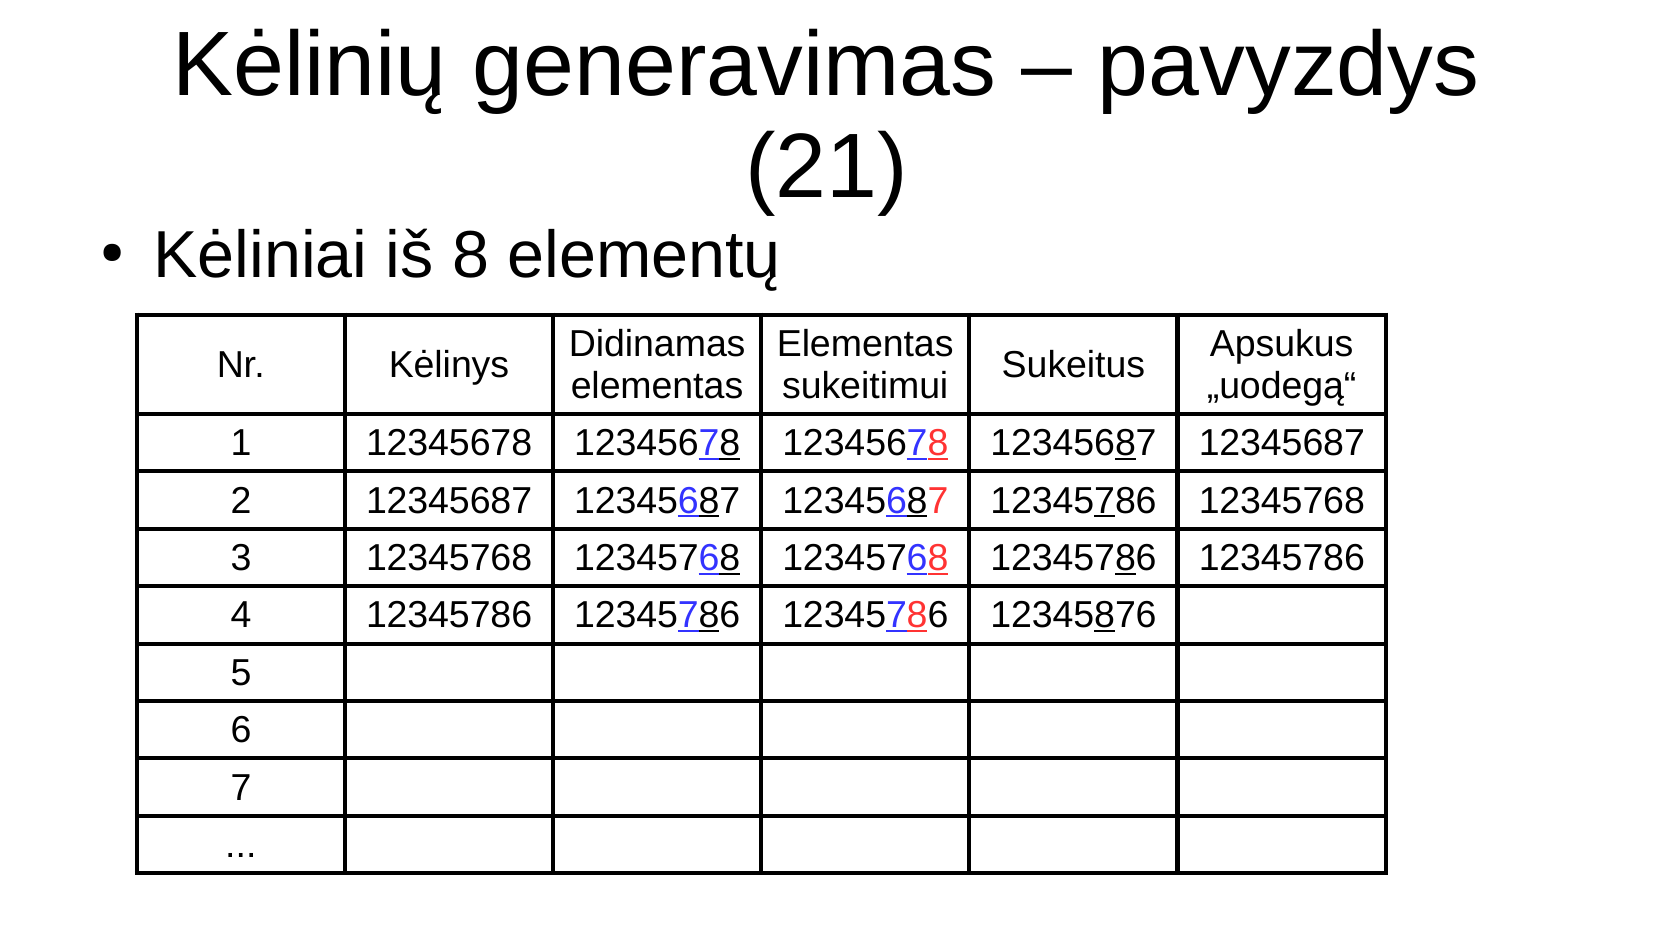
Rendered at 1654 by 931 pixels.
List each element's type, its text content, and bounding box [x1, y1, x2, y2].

list Kėliniai iš 8 elementų [82, 217, 1571, 757]
table_cell ... [139, 818, 343, 871]
table_cell 12345786 [971, 473, 1175, 527]
table_cell [763, 818, 967, 871]
table_cell 12345786 [971, 531, 1175, 584]
table_cell [763, 703, 967, 756]
table_cell 12345786 [763, 588, 967, 642]
table_cell [763, 760, 967, 814]
table_cell 12345687 [971, 416, 1175, 469]
table_cell [971, 760, 1175, 814]
table_cell [971, 646, 1175, 699]
table_cell 3 [139, 531, 343, 584]
table_cell 12345687 [347, 473, 551, 527]
table_cell 12345768 [347, 531, 551, 584]
table_cell 5 [139, 646, 343, 699]
table_cell 6 [139, 703, 343, 756]
title Kėlinių generavimas – pavyzdys (21) [82, 12, 1571, 217]
table_cell [1180, 646, 1384, 699]
table_cell 12345768 [1180, 473, 1384, 527]
table_cell [555, 646, 759, 699]
table_cell 12345786 [555, 588, 759, 642]
table_cell [347, 703, 551, 756]
table_cell 12345768 [763, 531, 967, 584]
table_cell [347, 646, 551, 699]
table_cell 12345768 [555, 531, 759, 584]
table_cell 12345786 [347, 588, 551, 642]
table_cell 12345687 [1180, 416, 1384, 469]
table_cell [555, 760, 759, 814]
table_cell [971, 703, 1175, 756]
table_cell [347, 760, 551, 814]
table_cell [1180, 588, 1384, 642]
table_cell [555, 818, 759, 871]
table_cell 12345687 [763, 473, 967, 527]
table_cell [1180, 818, 1384, 871]
table_cell [971, 818, 1175, 871]
table_cell [555, 703, 759, 756]
table_cell 12345876 [971, 588, 1175, 642]
table_cell 7 [139, 760, 343, 814]
table_cell 4 [139, 588, 343, 642]
table_cell [763, 646, 967, 699]
table_cell 12345678 [763, 416, 967, 469]
table_cell 12345687 [555, 473, 759, 527]
table_cell 1 [139, 416, 343, 469]
table_cell [1180, 703, 1384, 756]
table_header Apsukus „uodegą“ [1180, 317, 1384, 412]
table_cell 12345678 [347, 416, 551, 469]
table_header Nr. [139, 317, 343, 412]
table_header Sukeitus [971, 317, 1175, 412]
table_header Didinamas elementas [555, 317, 759, 412]
table_cell 12345678 [555, 416, 759, 469]
table_cell [1180, 760, 1384, 814]
table_header Kėlinys [347, 317, 551, 412]
table_header Elementas sukeitimui [763, 317, 967, 412]
table_cell [347, 818, 551, 871]
table_cell 2 [139, 473, 343, 527]
table_cell 12345786 [1180, 531, 1384, 584]
